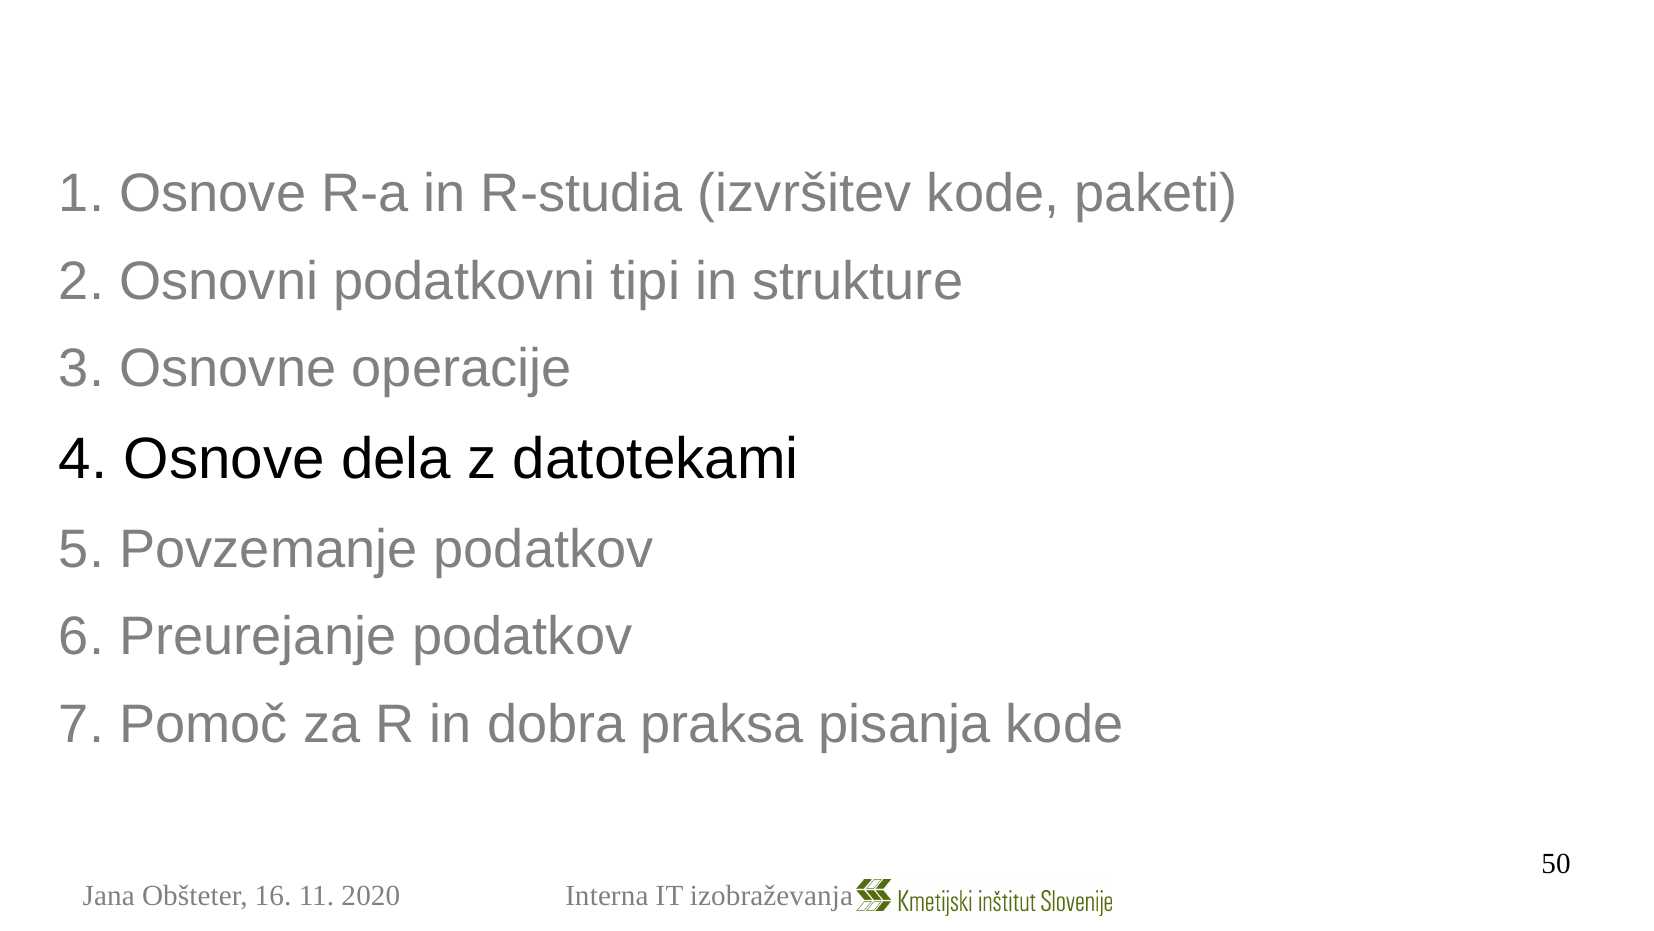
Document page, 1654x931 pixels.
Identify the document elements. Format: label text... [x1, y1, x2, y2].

picture [856, 879, 1112, 916]
list 1. Osnove R-a in R-studia (izvršitev kode, paketi) 2. Osnovni podatkovni tipi in strukture 3. Osnovne operacije 4. Osnove dela z datotekami 5. Povzemanje podatkov 6. Preurejanje podatkov 7. Pomoč za R in dobra praksa pisanja kode [59, 153, 1619, 815]
